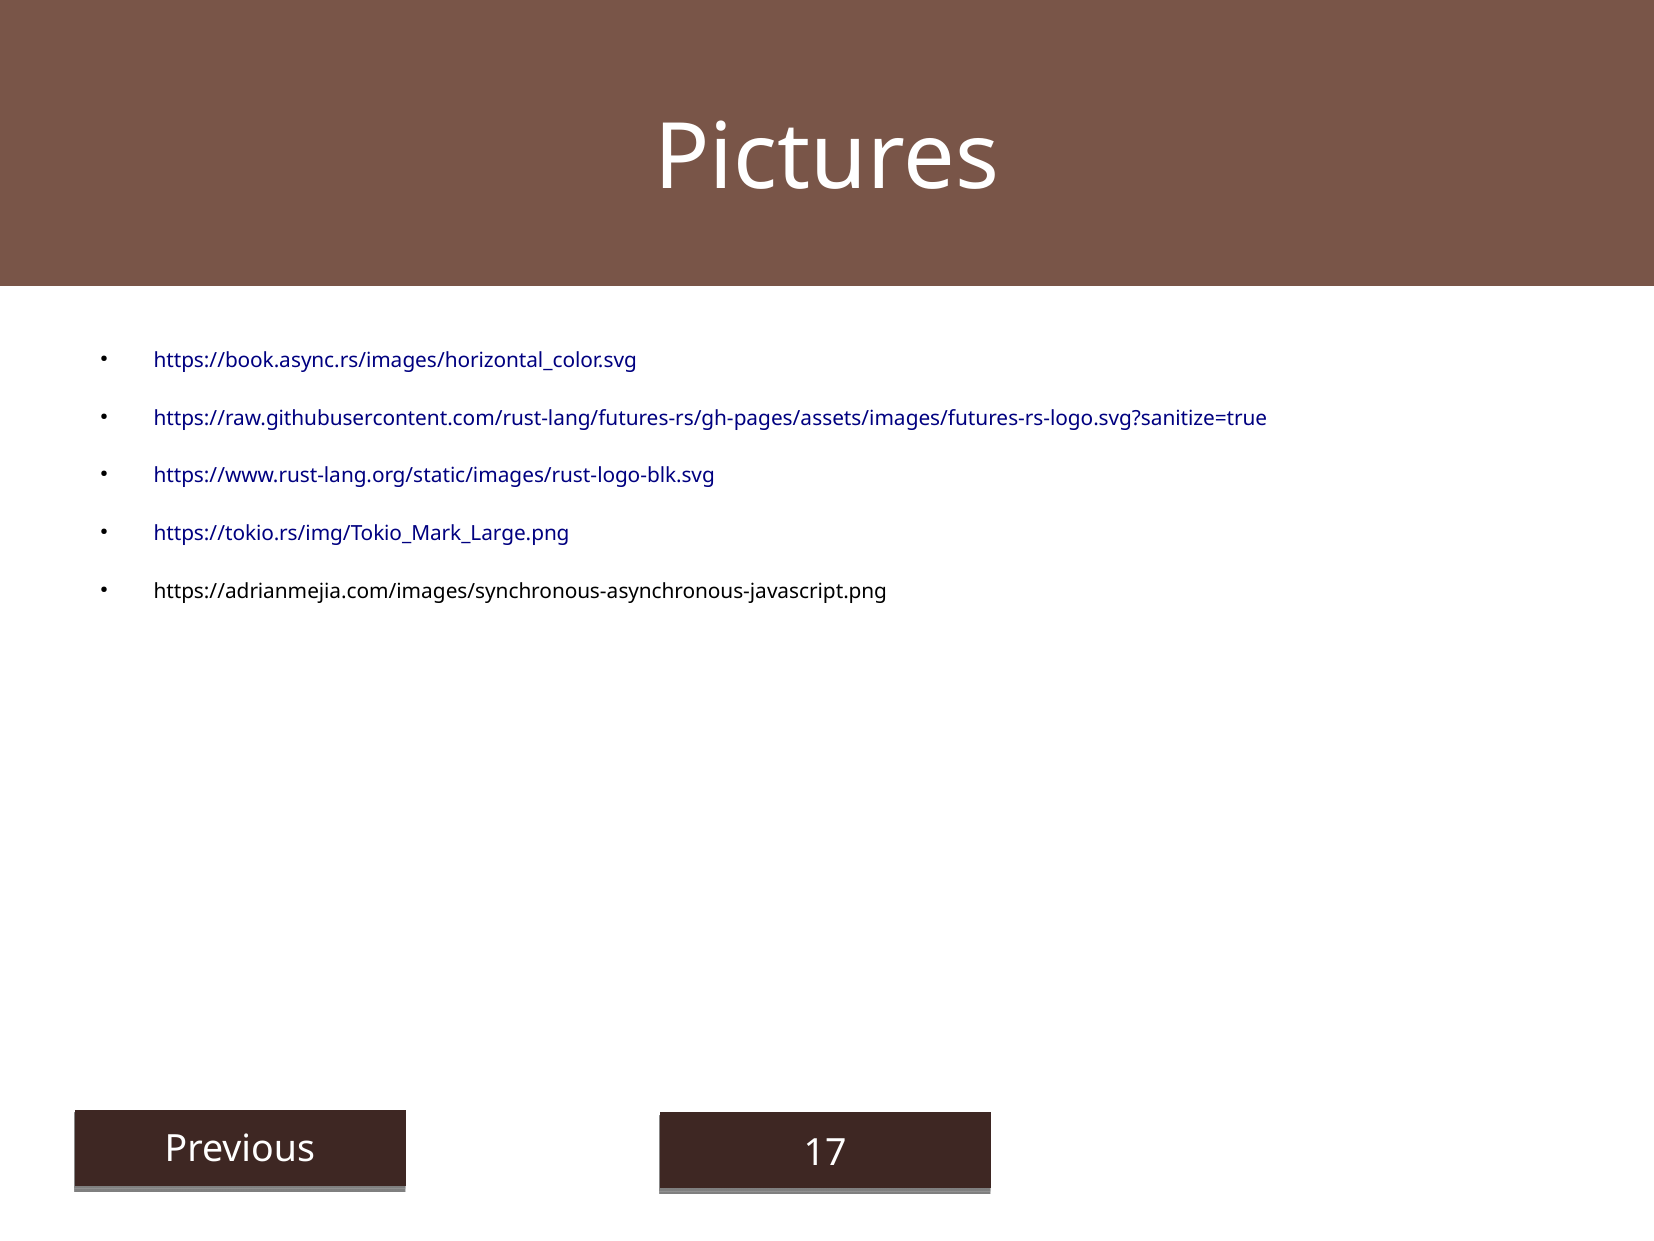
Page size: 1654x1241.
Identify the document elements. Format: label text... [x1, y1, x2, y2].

text_box <number> [690, 1117, 961, 1188]
text_box [660, 1112, 991, 1188]
title Pictures [82, 49, 1571, 257]
list https://book.async.rs/images/horizontal_color.svg https://raw.githubusercontent.com/rust-lang/futures-rs/gh-pages/assets/images/futures-rs-logo.svg?sanitize=true https://www.rust-lang.org/static/images/rust-logo-blk.svg https://tokio.rs/img/Tokio_Mark_Large.png https://adrianmejia.com/images/synchronous-asynchronous-javascript.png [82, 345, 1571, 1010]
text_box Previous [75, 1110, 406, 1186]
